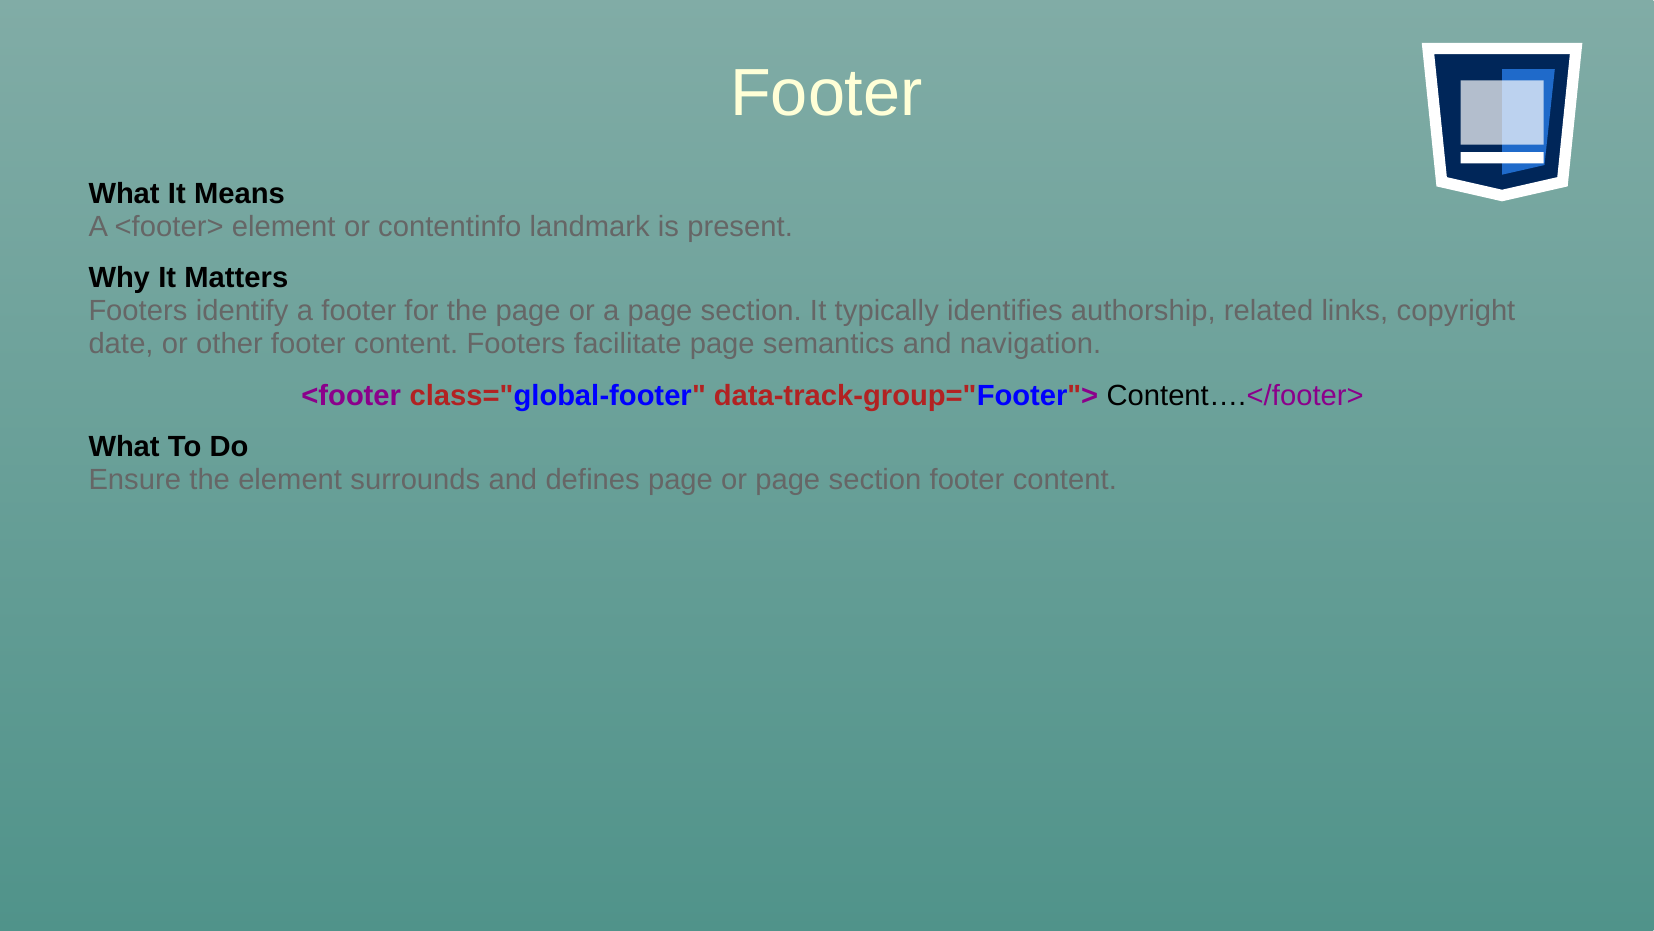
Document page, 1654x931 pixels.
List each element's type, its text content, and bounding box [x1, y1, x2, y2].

title Footer [82, 37, 1417, 148]
subtitle What It Means A <footer> element or contentinfo landmark is present. Why It Matters Footers identify a footer for the page or a page section. It typically identifies authorship, related links, copyright date, or other footer content. Footers facilitate page semantics and navigation. <footer class="global-footer" data-track-group="Footer"> Content….</footer> What To Do Ensure the element surrounds and defines page or page section footer content. [88, 177, 1577, 842]
picture [1417, 37, 1587, 207]
